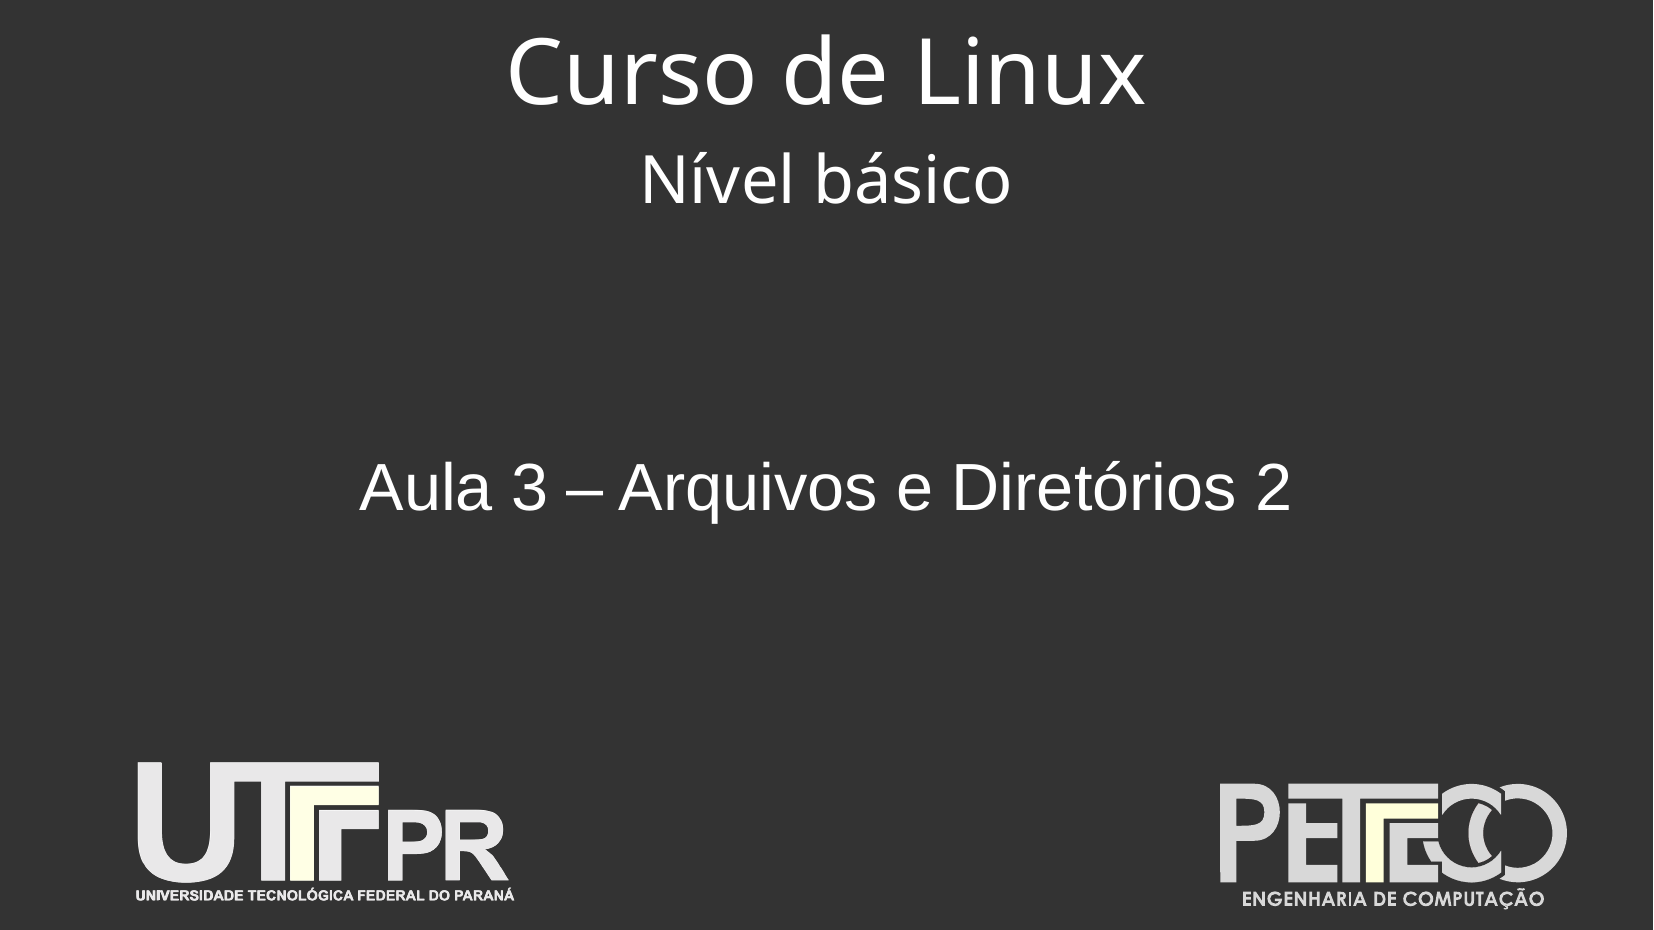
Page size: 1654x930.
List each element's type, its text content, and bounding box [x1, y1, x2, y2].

picture [119, 757, 525, 905]
subtitle Aula 3 – Arquivos e Diretórios 2 [82, 217, 1571, 757]
title Curso de Linux Nível básico [82, 6, 1571, 217]
